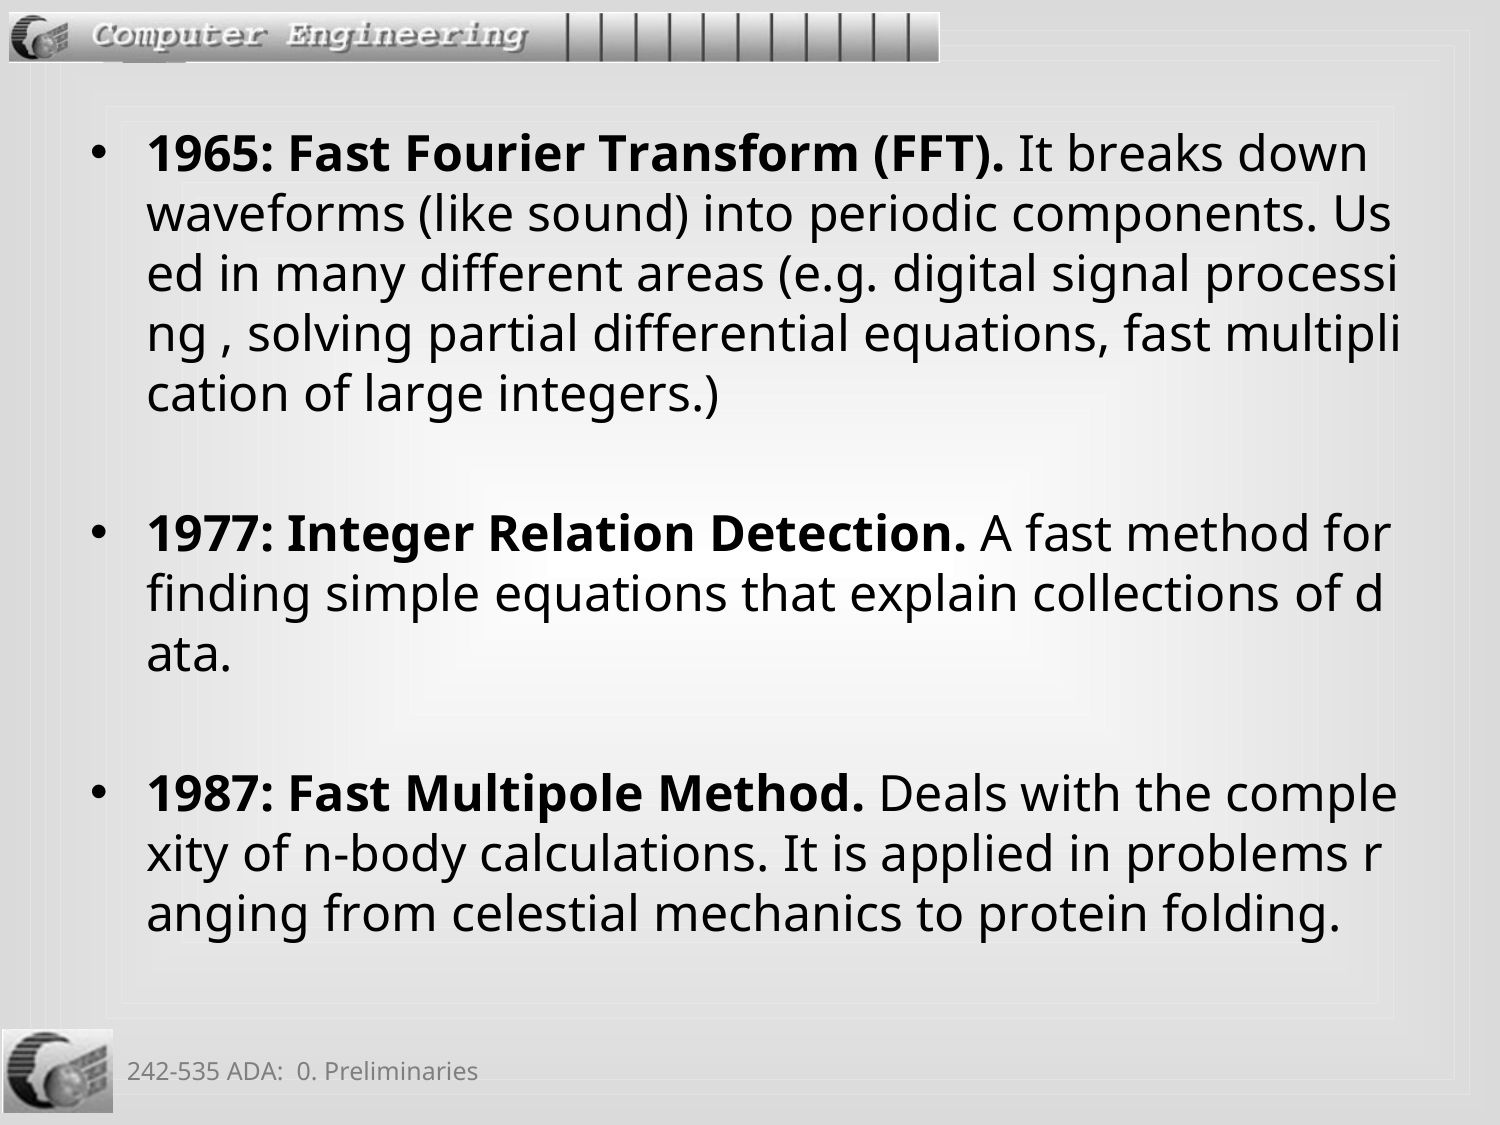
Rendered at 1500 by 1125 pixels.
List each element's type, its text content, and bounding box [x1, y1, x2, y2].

picture [2, 1029, 113, 1113]
picture [9, 12, 940, 63]
text_box 1965: Fast Fourier Transform (FFT). It breaks down waveforms (like sound) into periodic components. Used in many different areas (e.g. digital signal processing , solving partial differential equations, fast multiplication of large integers.) 1977: Integer Relation Detection. A fast method for finding simple equations that explain collections of data. 1987: Fast Multipole Method. Deals with the complexity of n-body calculations. It is applied in problems ranging from celestial mechanics to protein folding. [75, 113, 1426, 887]
